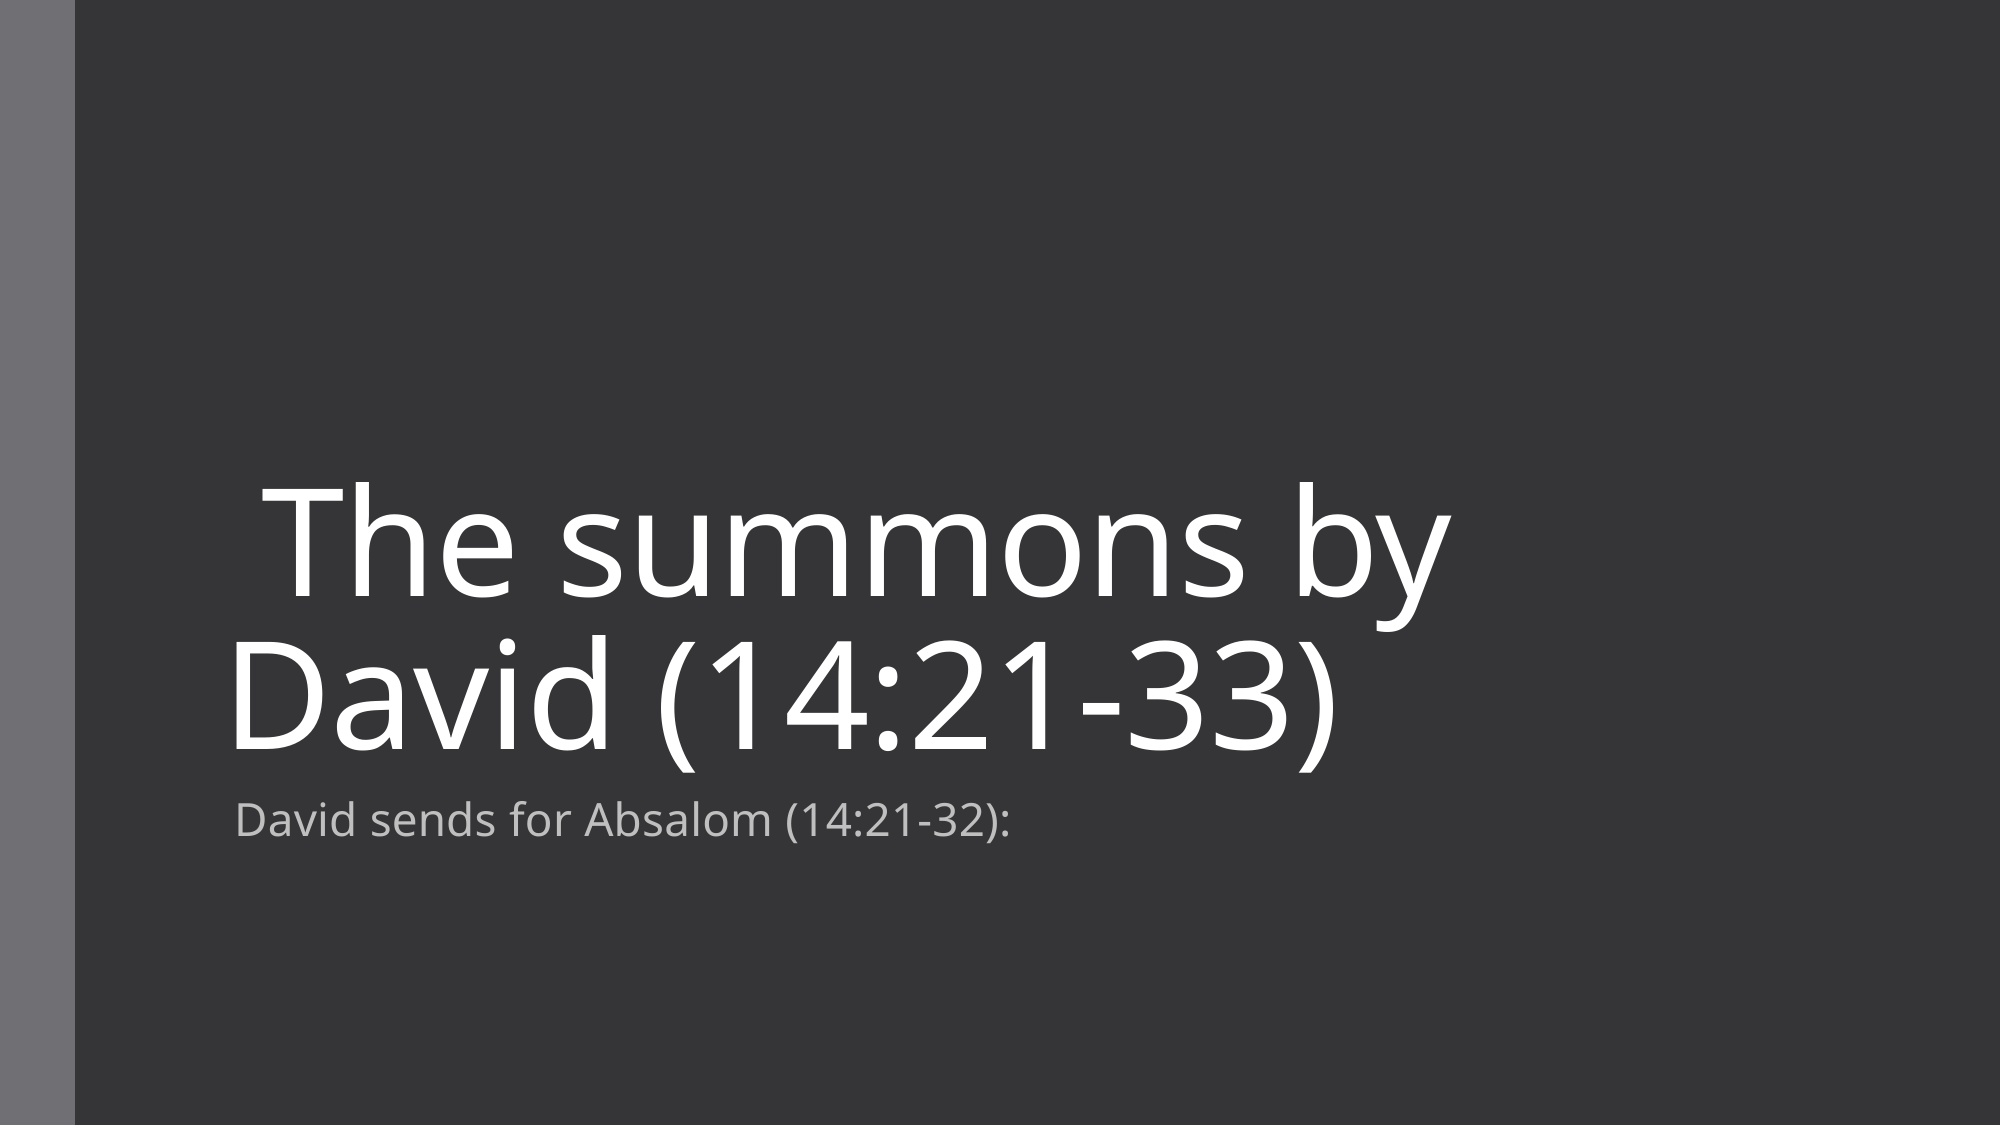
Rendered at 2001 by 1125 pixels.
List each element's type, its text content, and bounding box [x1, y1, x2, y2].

title The summons by David (14:21-33) [206, 124, 1752, 787]
subtitle David sends for Absalom (14:21-32): [206, 787, 1752, 1066]
